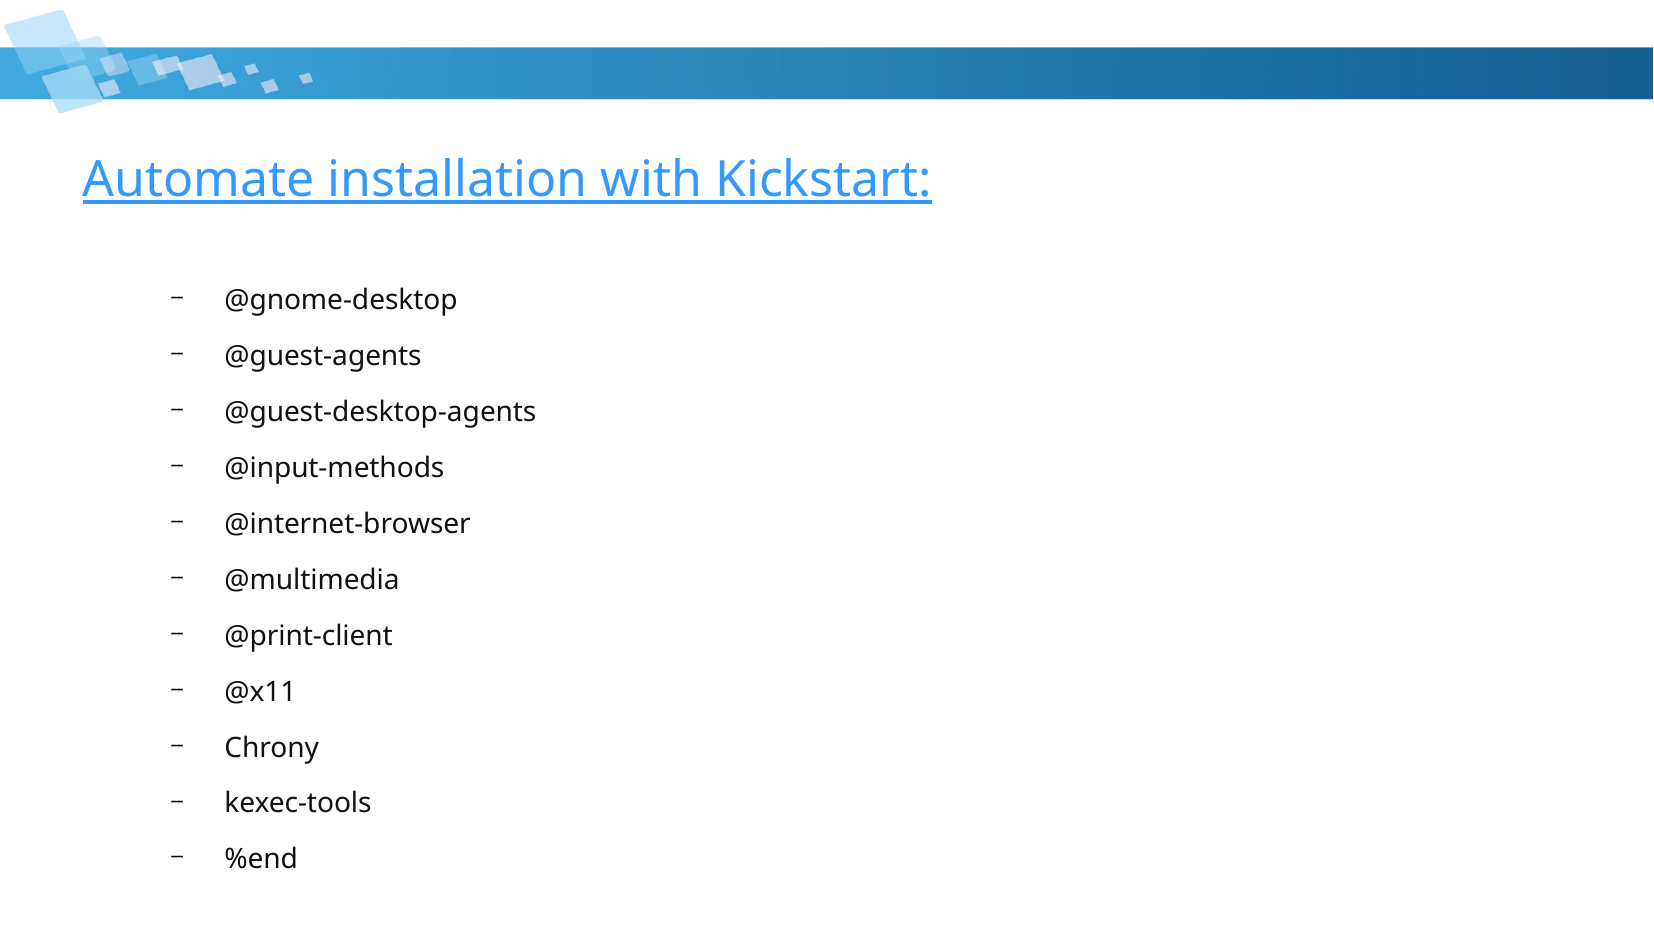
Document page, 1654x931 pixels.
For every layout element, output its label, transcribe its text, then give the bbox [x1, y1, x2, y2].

picture [0, 0, 1653, 929]
title Automate installation with Kickstart: [82, 99, 1571, 255]
list @gnome-desktop @guest-agents @guest-desktop-agents @input-methods @internet-browser @multimedia @print-client @x11 Chrony kexec-tools %end [82, 279, 1571, 820]
